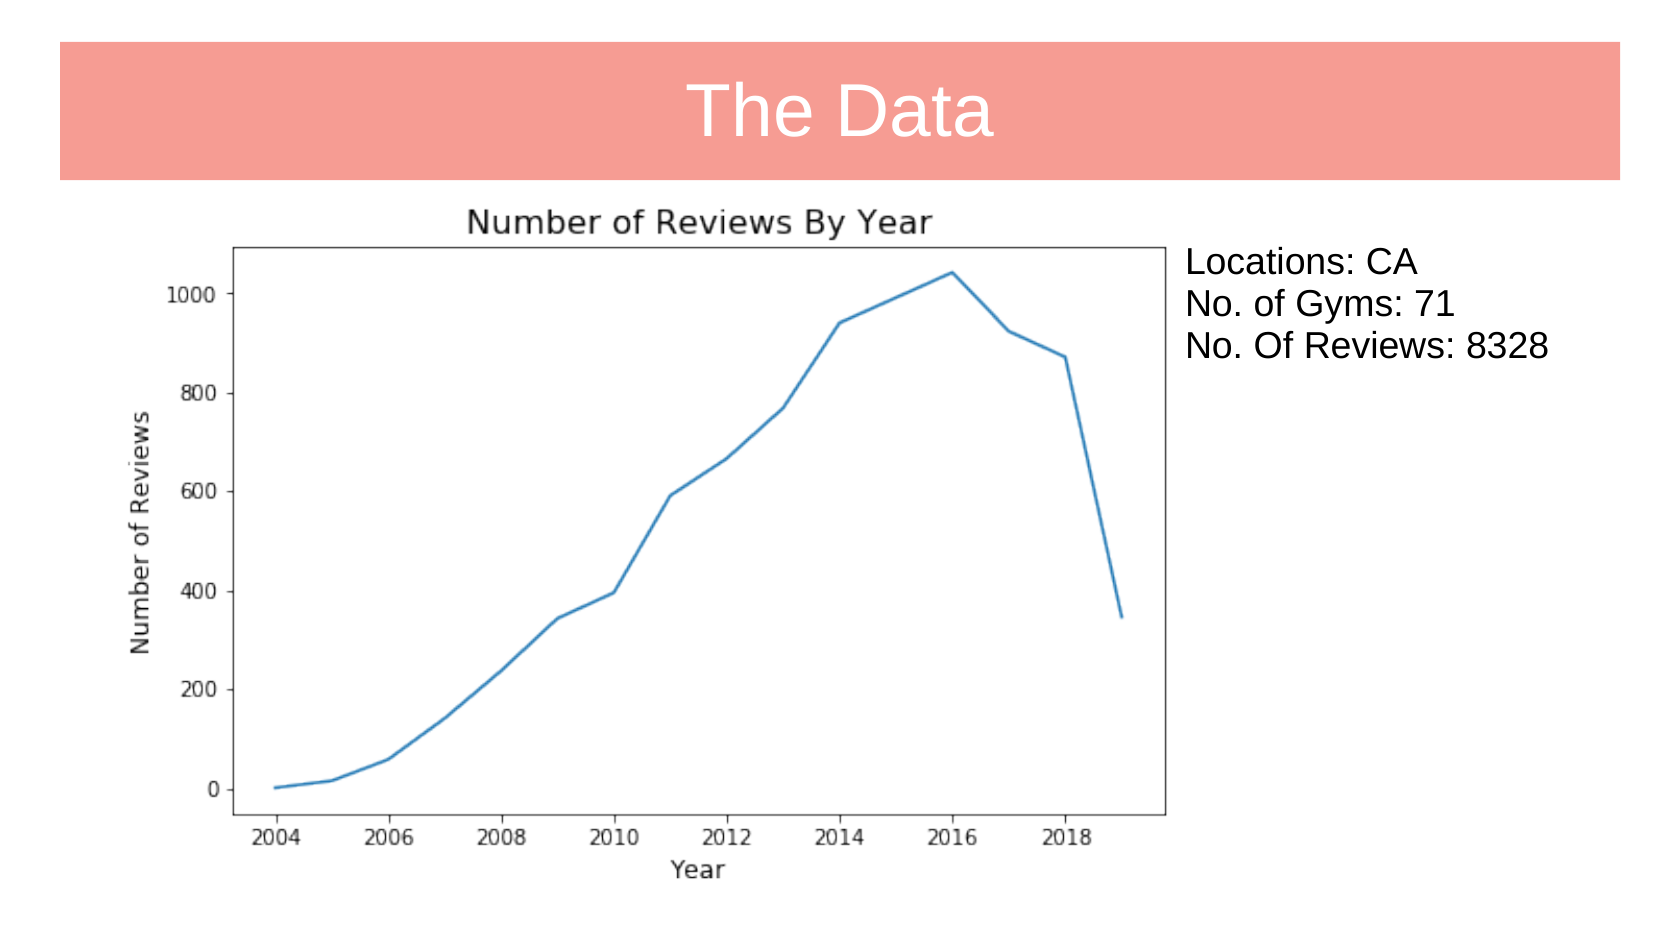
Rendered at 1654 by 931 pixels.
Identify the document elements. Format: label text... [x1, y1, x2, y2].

title The Data [60, 41, 1621, 181]
title Locations: CA No. of Gyms: 71 No. Of Reviews: 8328 [1185, 240, 1576, 367]
picture [116, 195, 1186, 901]
